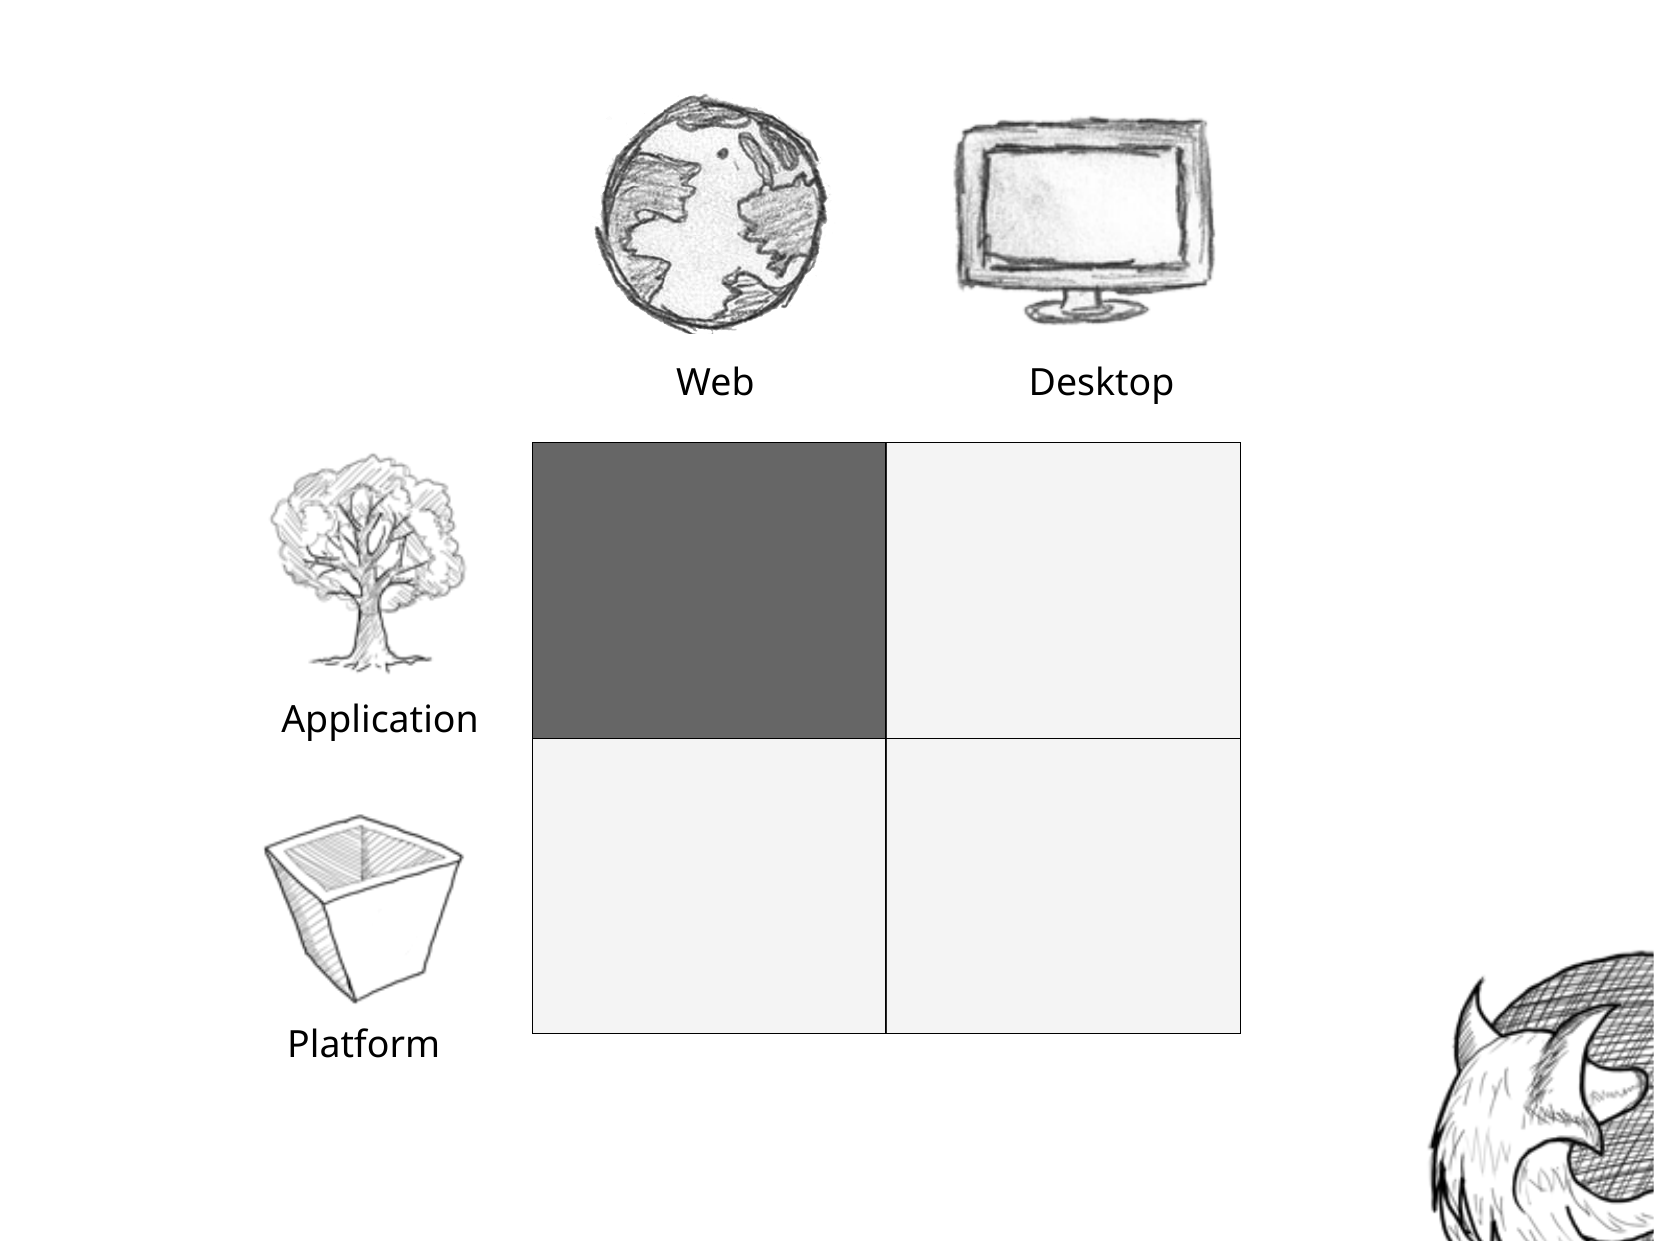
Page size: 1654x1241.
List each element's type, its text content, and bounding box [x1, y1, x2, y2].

picture [236, 442, 503, 710]
text_box Application [266, 685, 483, 746]
picture [950, 81, 1218, 349]
picture [236, 767, 504, 1035]
text_box Desktop [1013, 348, 1176, 409]
text_box [532, 442, 1241, 1034]
text_box Platform [272, 1009, 444, 1070]
picture [590, 88, 836, 334]
picture [1386, 915, 1654, 1241]
text_box Web [661, 348, 762, 409]
